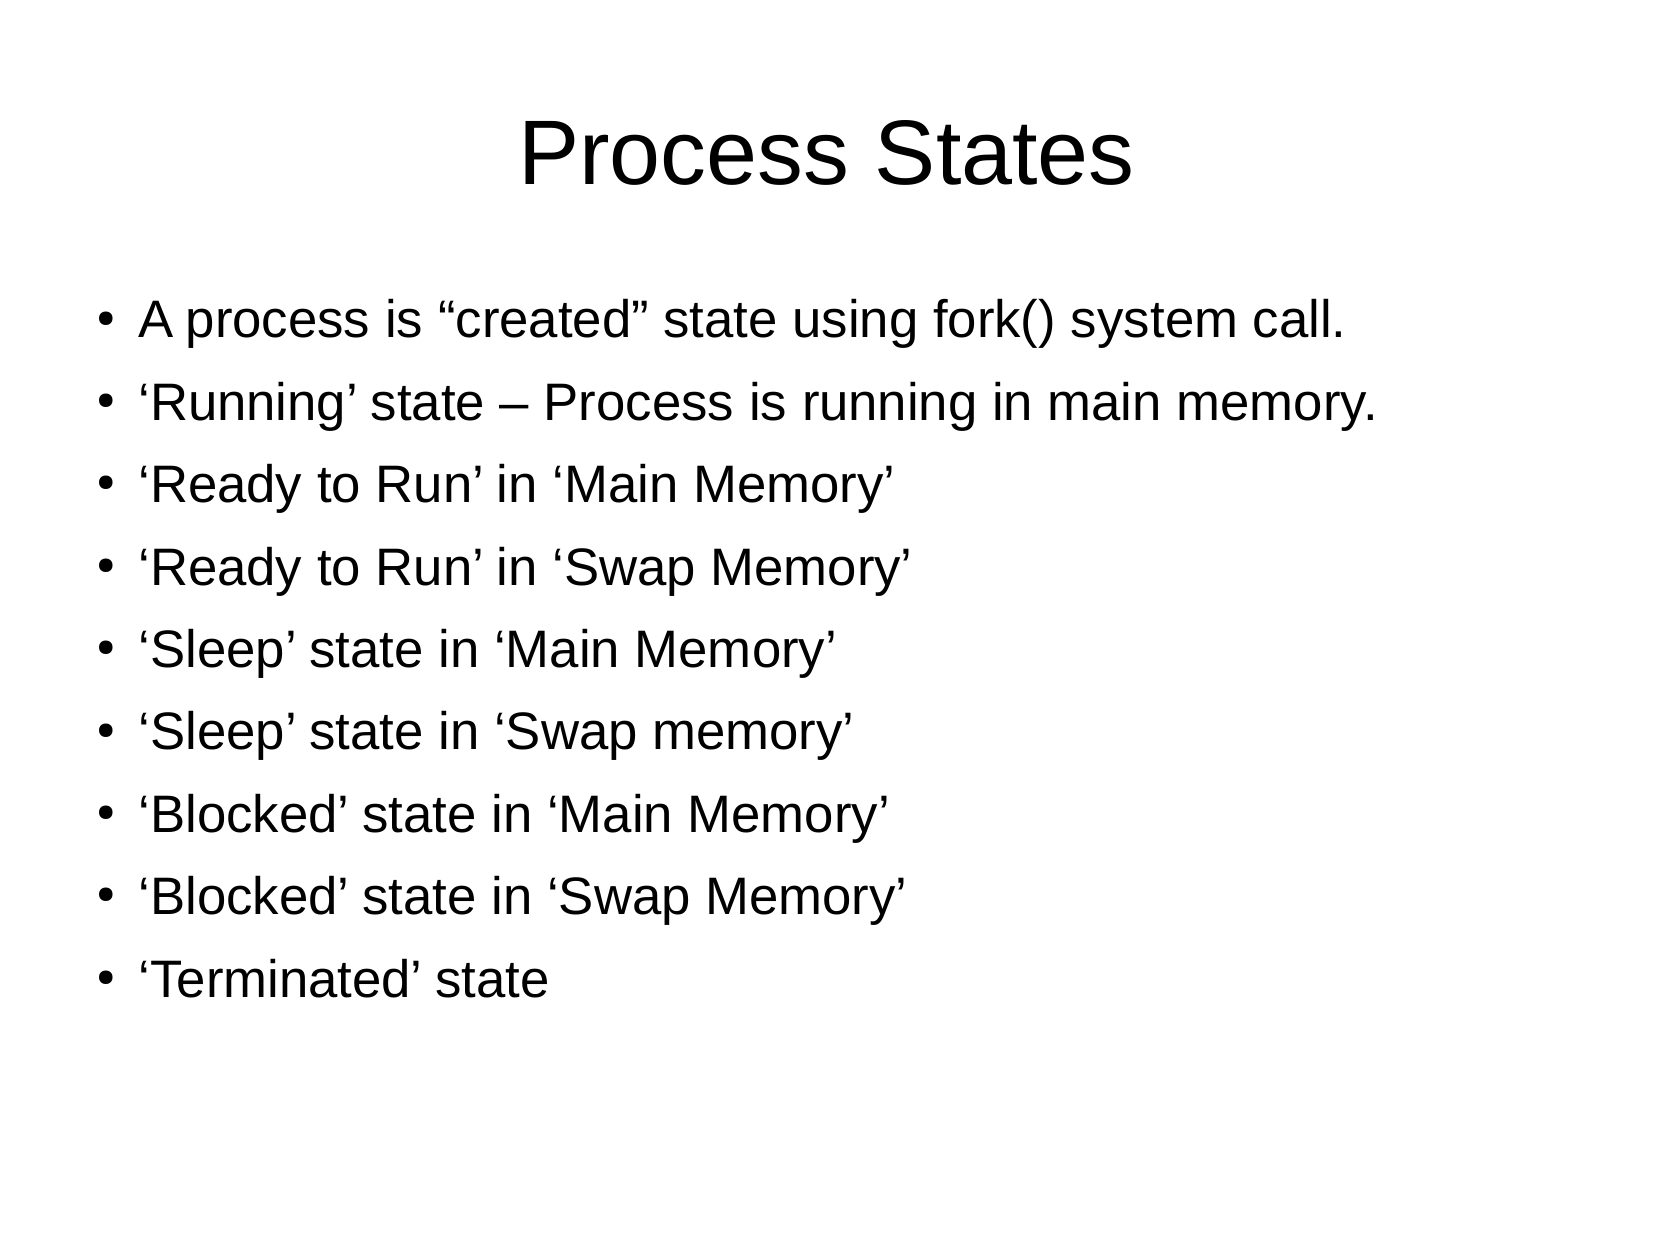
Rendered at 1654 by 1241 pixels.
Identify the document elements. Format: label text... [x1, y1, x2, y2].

list A process is “created” state using fork() system call. ‘Running’ state – Process is running in main memory. ‘Ready to Run’ in ‘Main Memory’ ‘Ready to Run’ in ‘Swap Memory’ ‘Sleep’ state in ‘Main Memory’ ‘Sleep’ state in ‘Swap memory’ ‘Blocked’ state in ‘Main Memory’ ‘Blocked’ state in ‘Swap Memory’ ‘Terminated’ state [82, 290, 1571, 1010]
title Process States [82, 49, 1571, 257]
